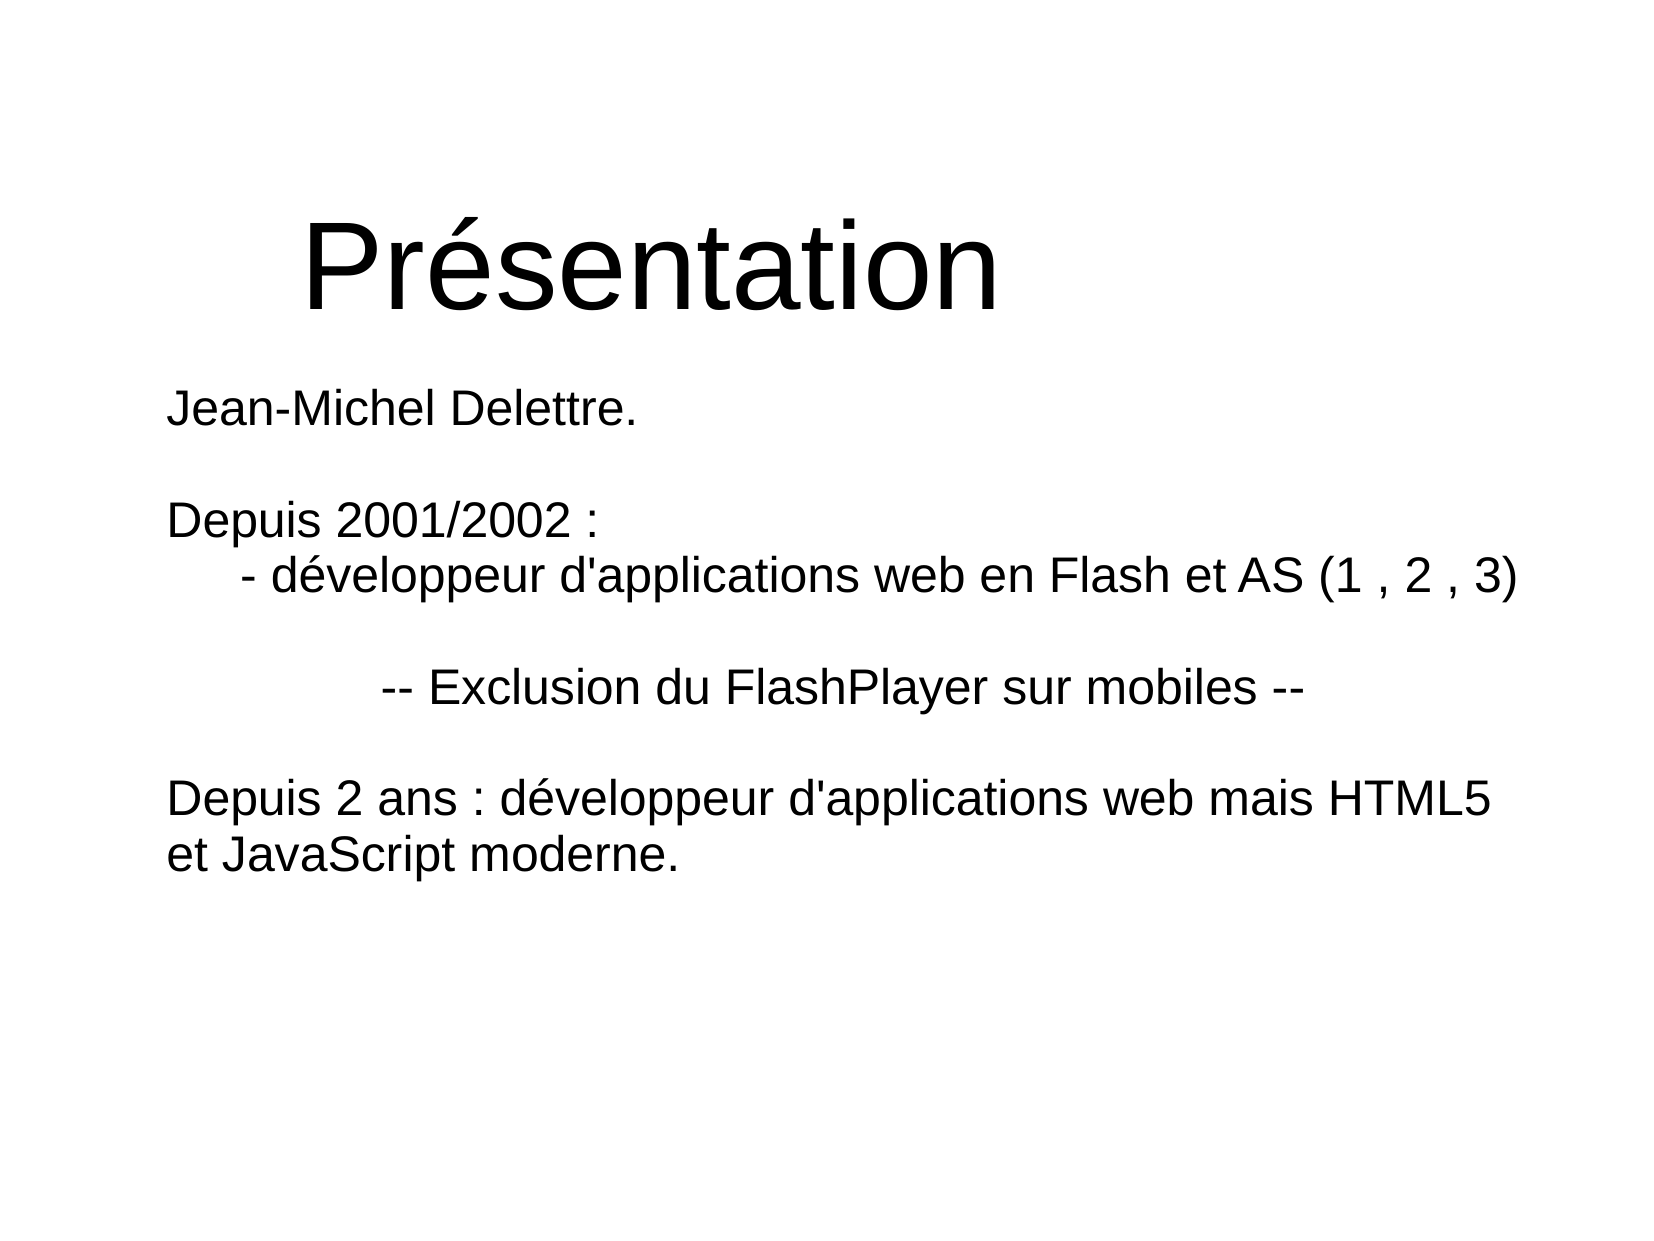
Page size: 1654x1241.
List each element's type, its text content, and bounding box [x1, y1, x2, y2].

text_box Jean-Michel Delettre. Depuis 2001/2002 : - développeur d'applications web en Flash et AS (1 , 2 , 3) -- Exclusion du FlashPlayer sur mobiles -- Depuis 2 ans : développeur d'applications web mais HTML5 et JavaScript moderne. [151, 372, 1535, 988]
text_box Présentation [286, 188, 1018, 344]
